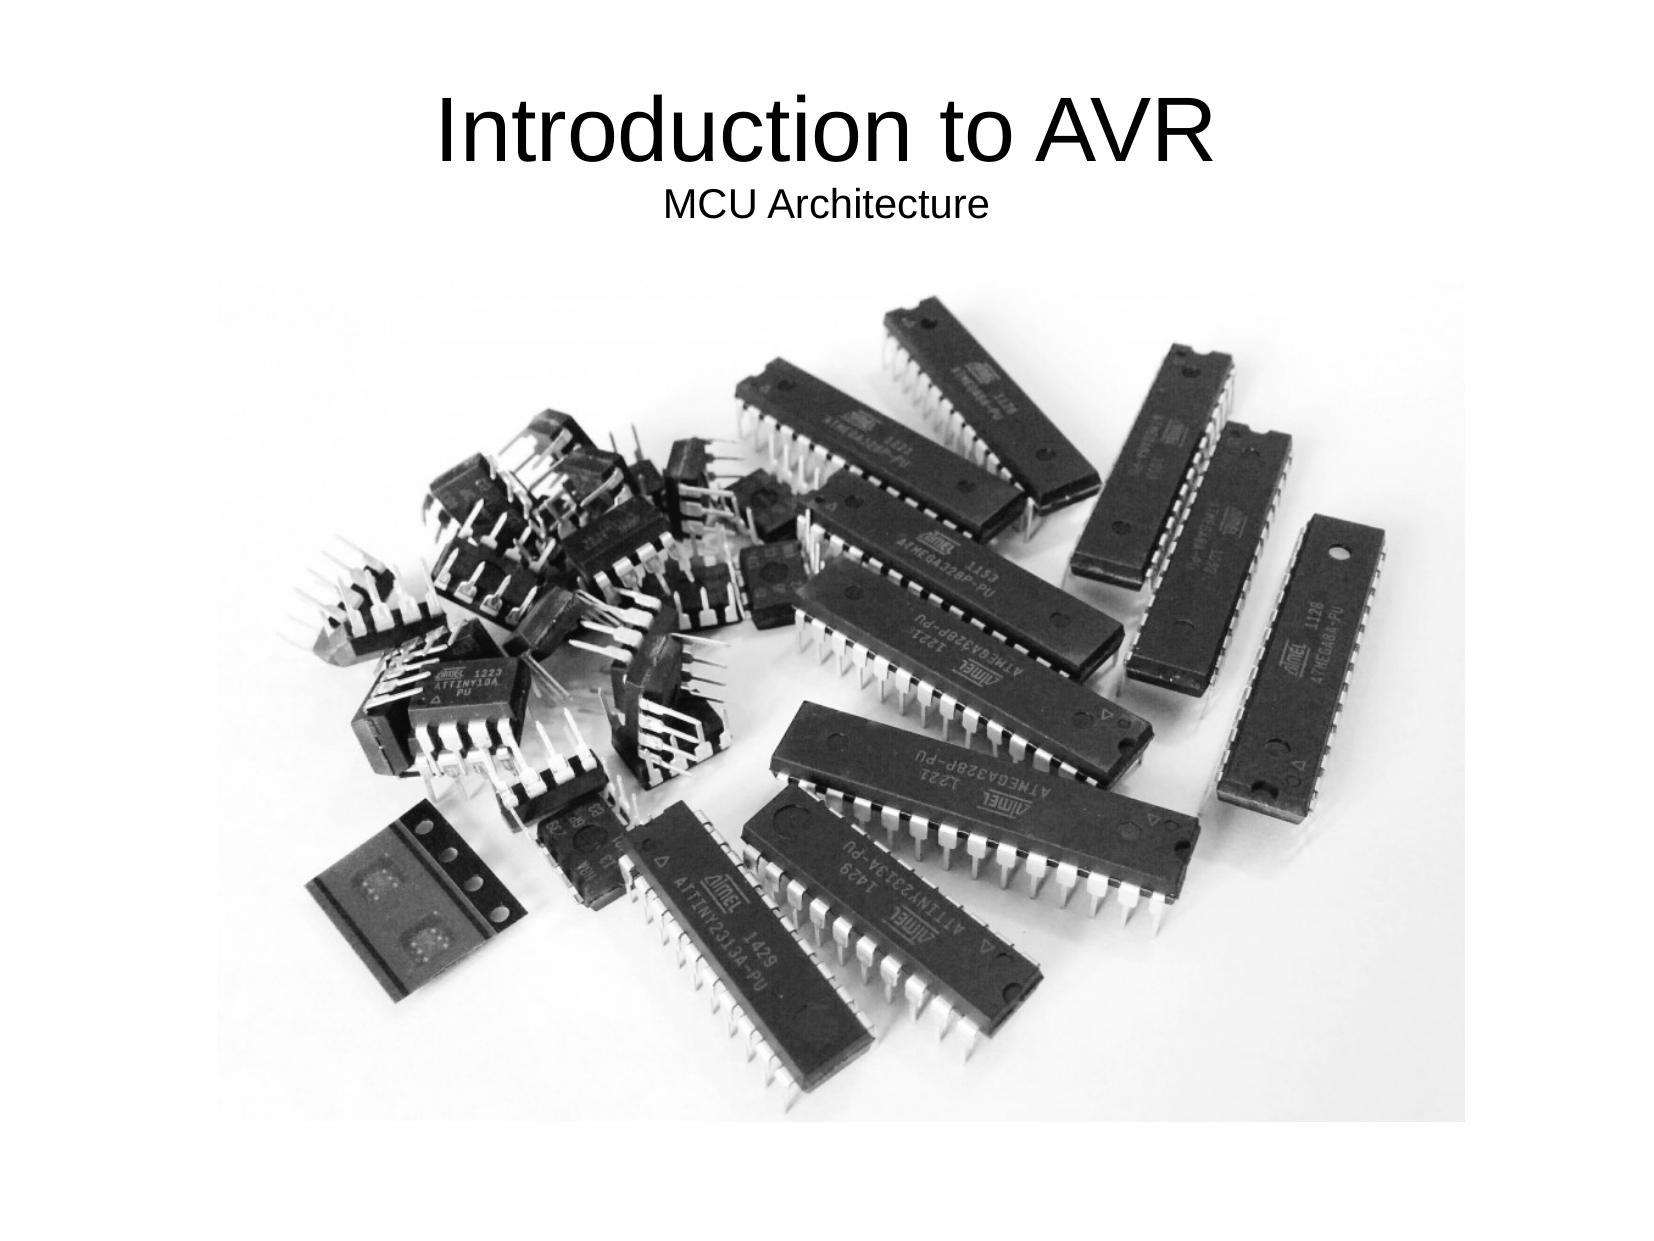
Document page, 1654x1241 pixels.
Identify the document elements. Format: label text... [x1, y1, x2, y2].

title Introduction to AVR MCU Architecture [82, 49, 1571, 257]
picture [217, 281, 1465, 1123]
